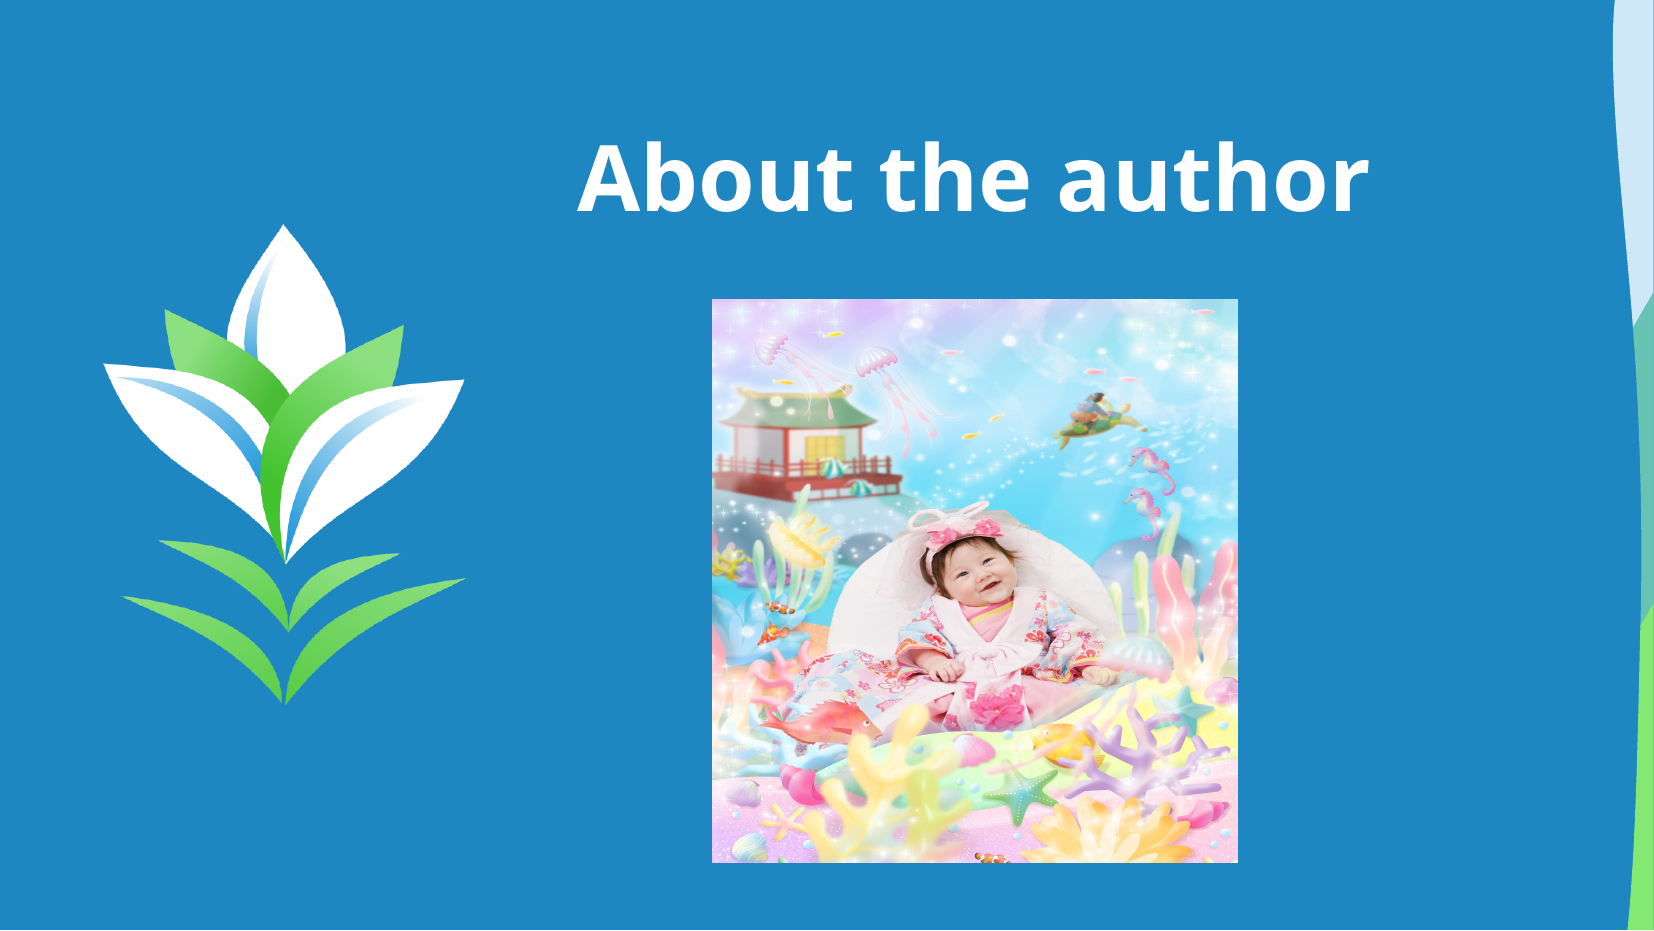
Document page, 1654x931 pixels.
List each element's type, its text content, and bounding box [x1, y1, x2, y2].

picture [712, 299, 1238, 863]
picture [103, 224, 466, 706]
text_box About the author [562, 112, 1538, 238]
